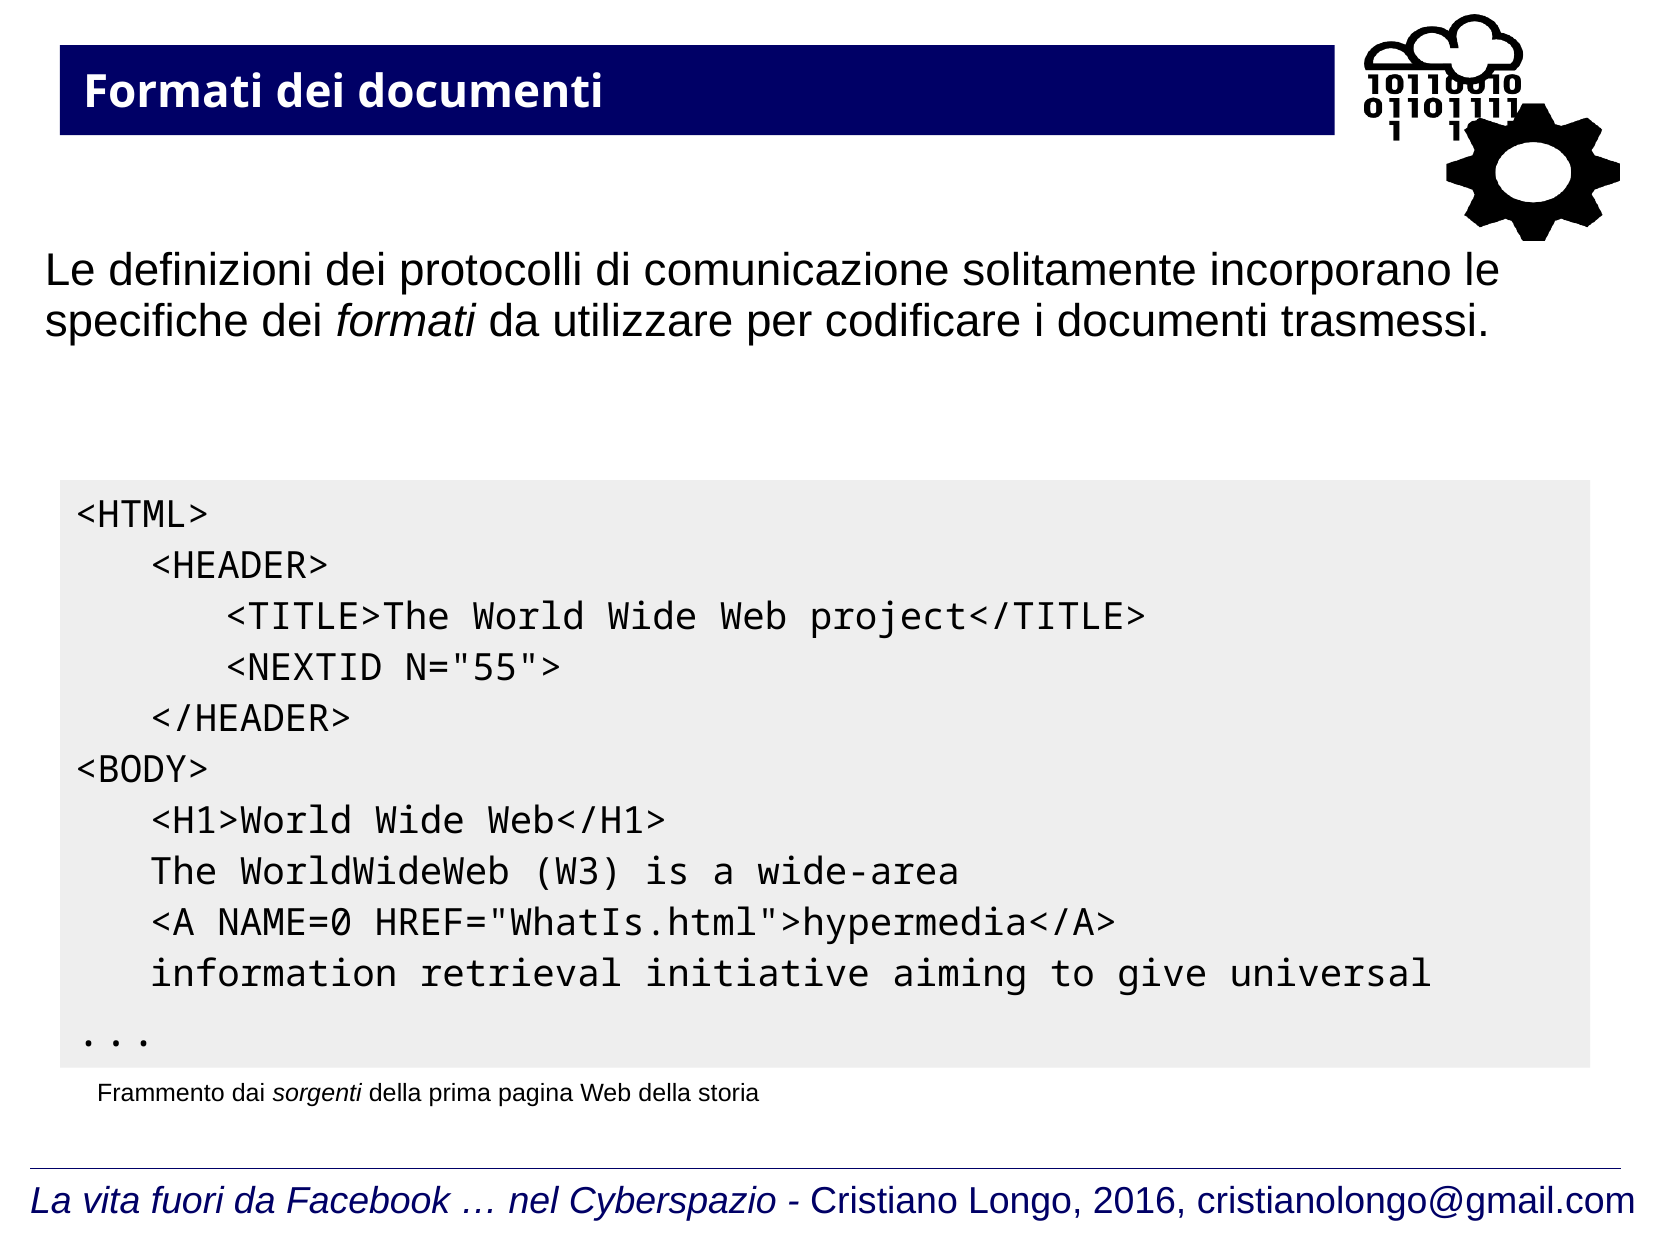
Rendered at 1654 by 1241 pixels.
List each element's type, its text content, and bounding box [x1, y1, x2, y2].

text_box Le definizioni dei protocolli di comunicazione solitamente incorporano le specifiche dei formati da utilizzare per codificare i documenti trasmessi. [30, 236, 1606, 406]
text_box Frammento dai sorgenti della prima pagina Web della storia [82, 1071, 1653, 1138]
text_box La vita fuori da Facebook … nel Cyberspazio - Cristiano Longo, 2016, cristianolongo@gmail.com [15, 1168, 1653, 1241]
picture [1364, 14, 1620, 241]
list Formati dei documenti [59, 45, 1335, 136]
text_box <HTML> <HEADER> <TITLE>The World Wide Web project</TITLE> <NEXTID N="55"> </HEADER> <BODY> <H1>World Wide Web</H1> The WorldWideWeb (W3) is a wide-area <A NAME=0 HREF="WhatIs.html">hypermedia</A> information retrieval initiative aiming to give universal ... [60, 480, 1591, 1021]
